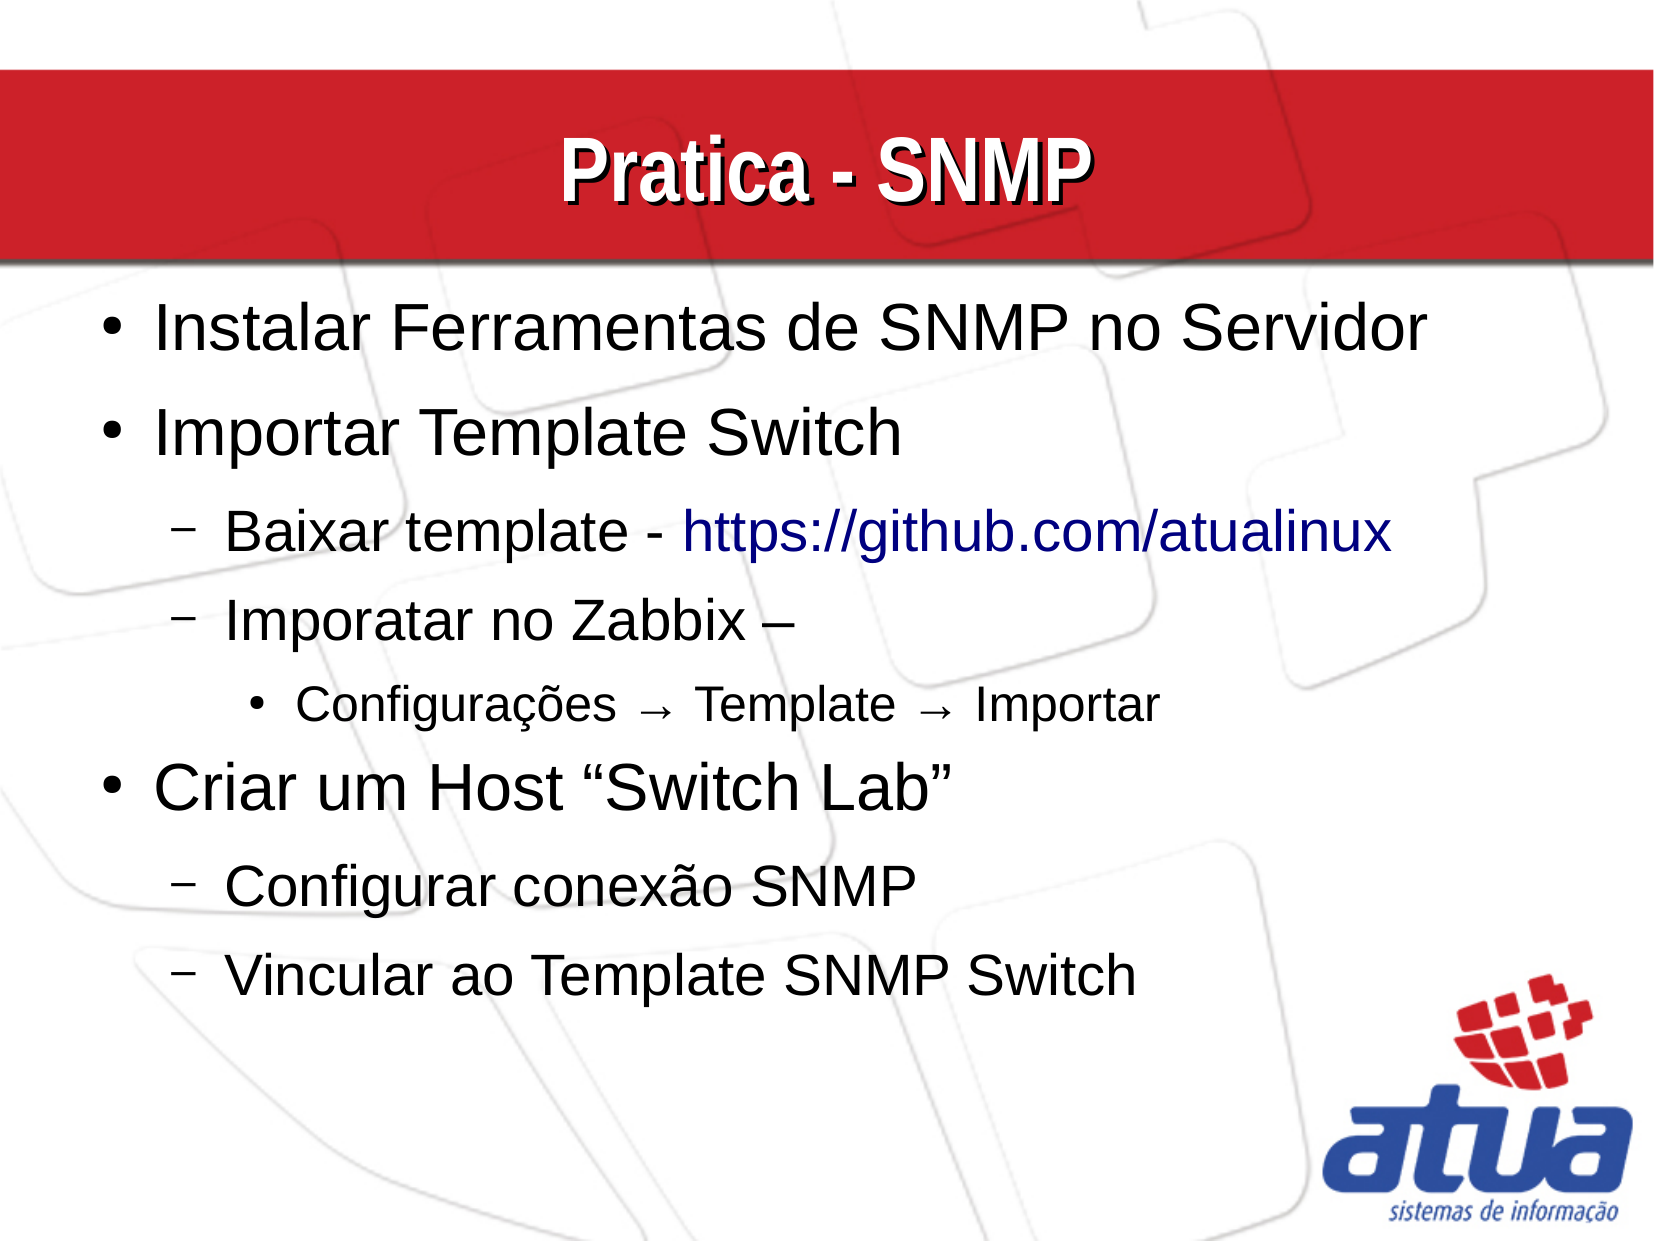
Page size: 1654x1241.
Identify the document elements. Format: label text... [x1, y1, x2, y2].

list Instalar Ferramentas de SNMP no Servidor Importar Template Switch Baixar template - https://github.com/atualinux Imporatar no Zabbix – Configurações → Template → Importar Criar um Host “Switch Lab” Configurar conexão SNMP Vincular ao Template SNMP Switch [82, 290, 1538, 1010]
picture [0, 0, 1654, 1241]
title Pratica - SNMP [82, 64, 1571, 272]
